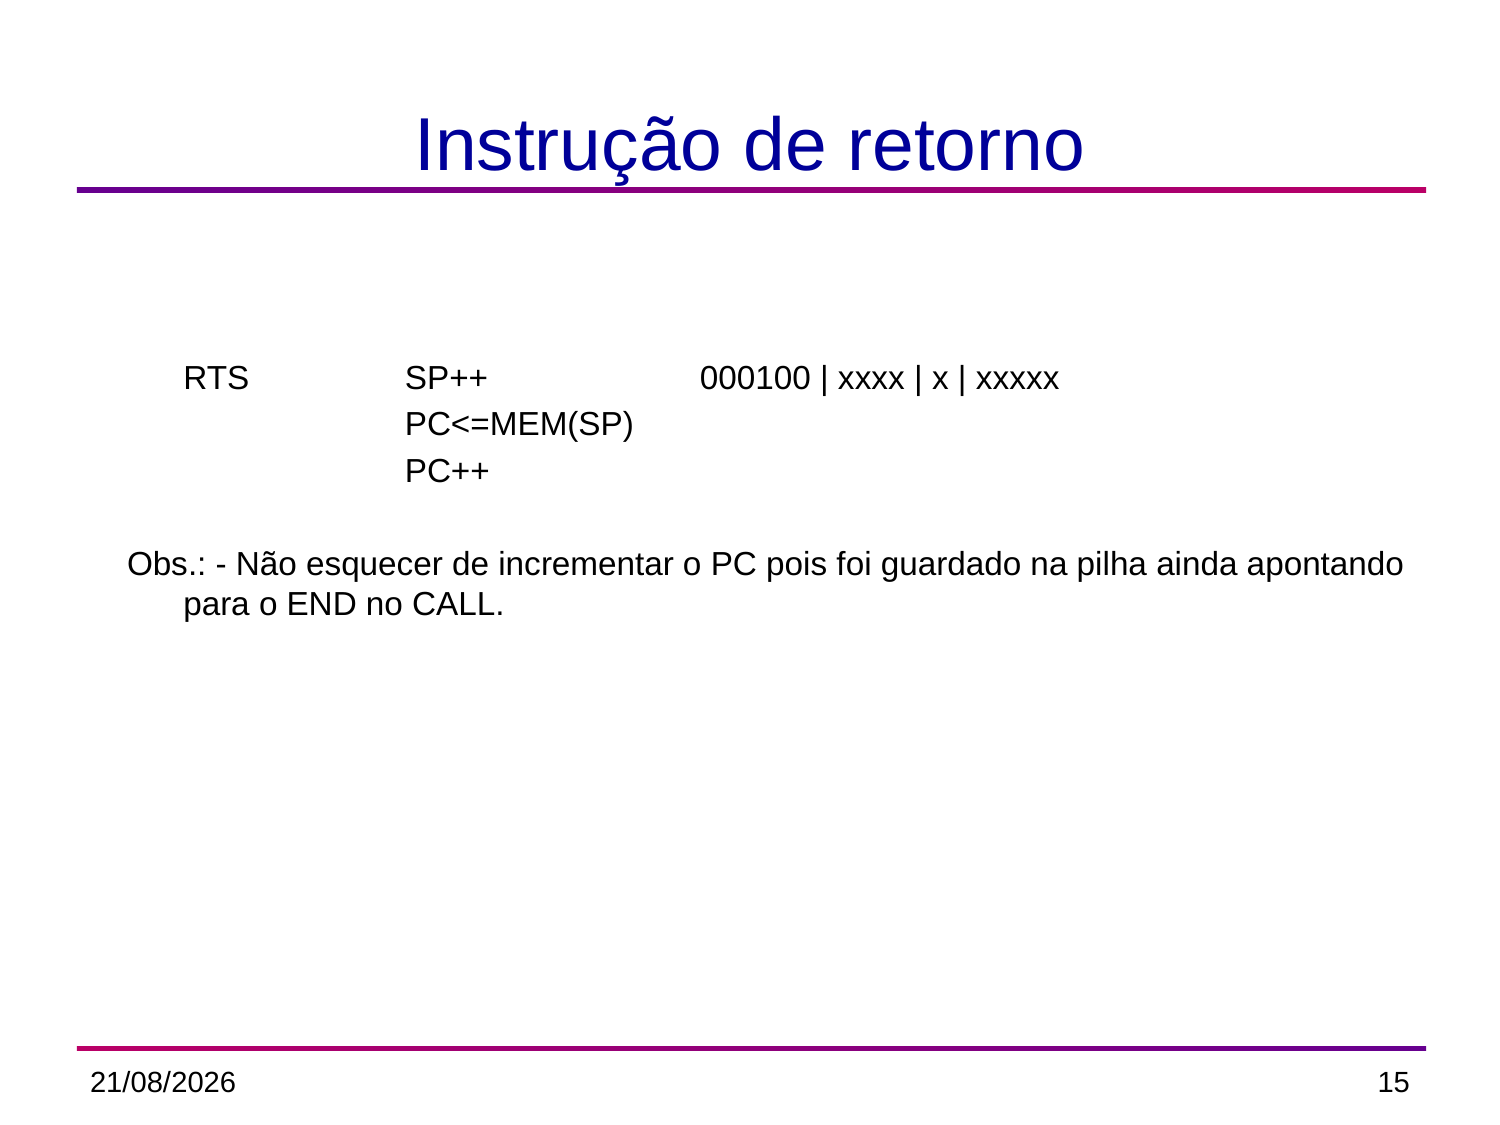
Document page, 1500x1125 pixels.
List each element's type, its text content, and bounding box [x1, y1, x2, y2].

slide_number 15/12/2023 [75, 1055, 425, 1125]
title Instrução de retorno [76, 74, 1424, 193]
slide_number <number> [1074, 1059, 1425, 1125]
text_box RTS SP++ 000100 | xxxx | x | xxxxx PC<=MEM(SP) PC++ Obs.: - Não esquecer de incrementar o PC pois foi guardado na pilha ainda apontando para o END no CALL. [112, 255, 1463, 1059]
